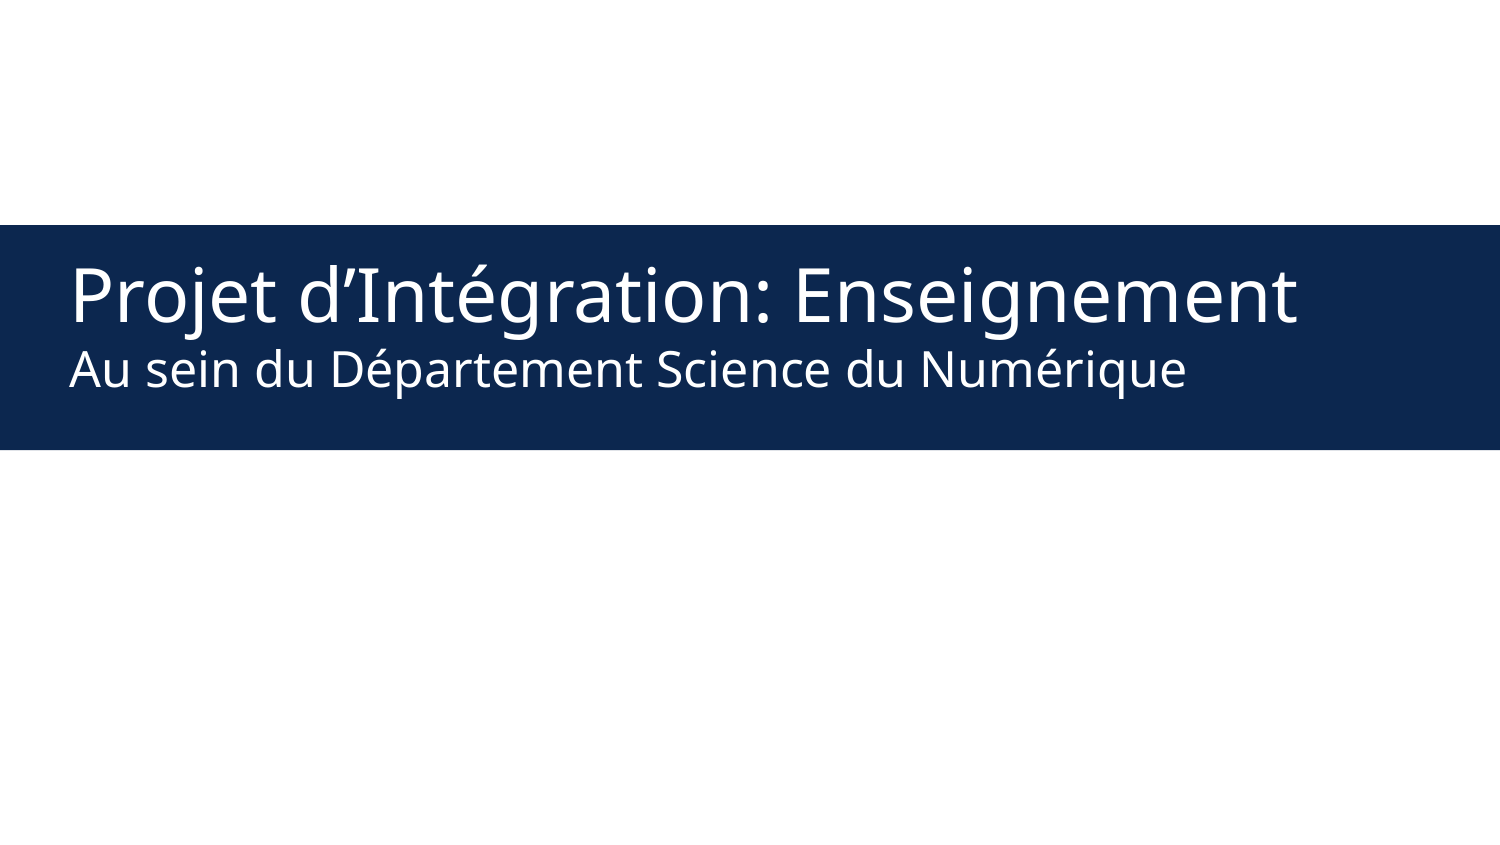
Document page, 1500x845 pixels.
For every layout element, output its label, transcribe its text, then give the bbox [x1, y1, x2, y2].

text_box [0, 225, 1500, 451]
title Projet d’Intégration: Enseignement Au sein du Département Science du Numérique [69, 120, 1409, 413]
